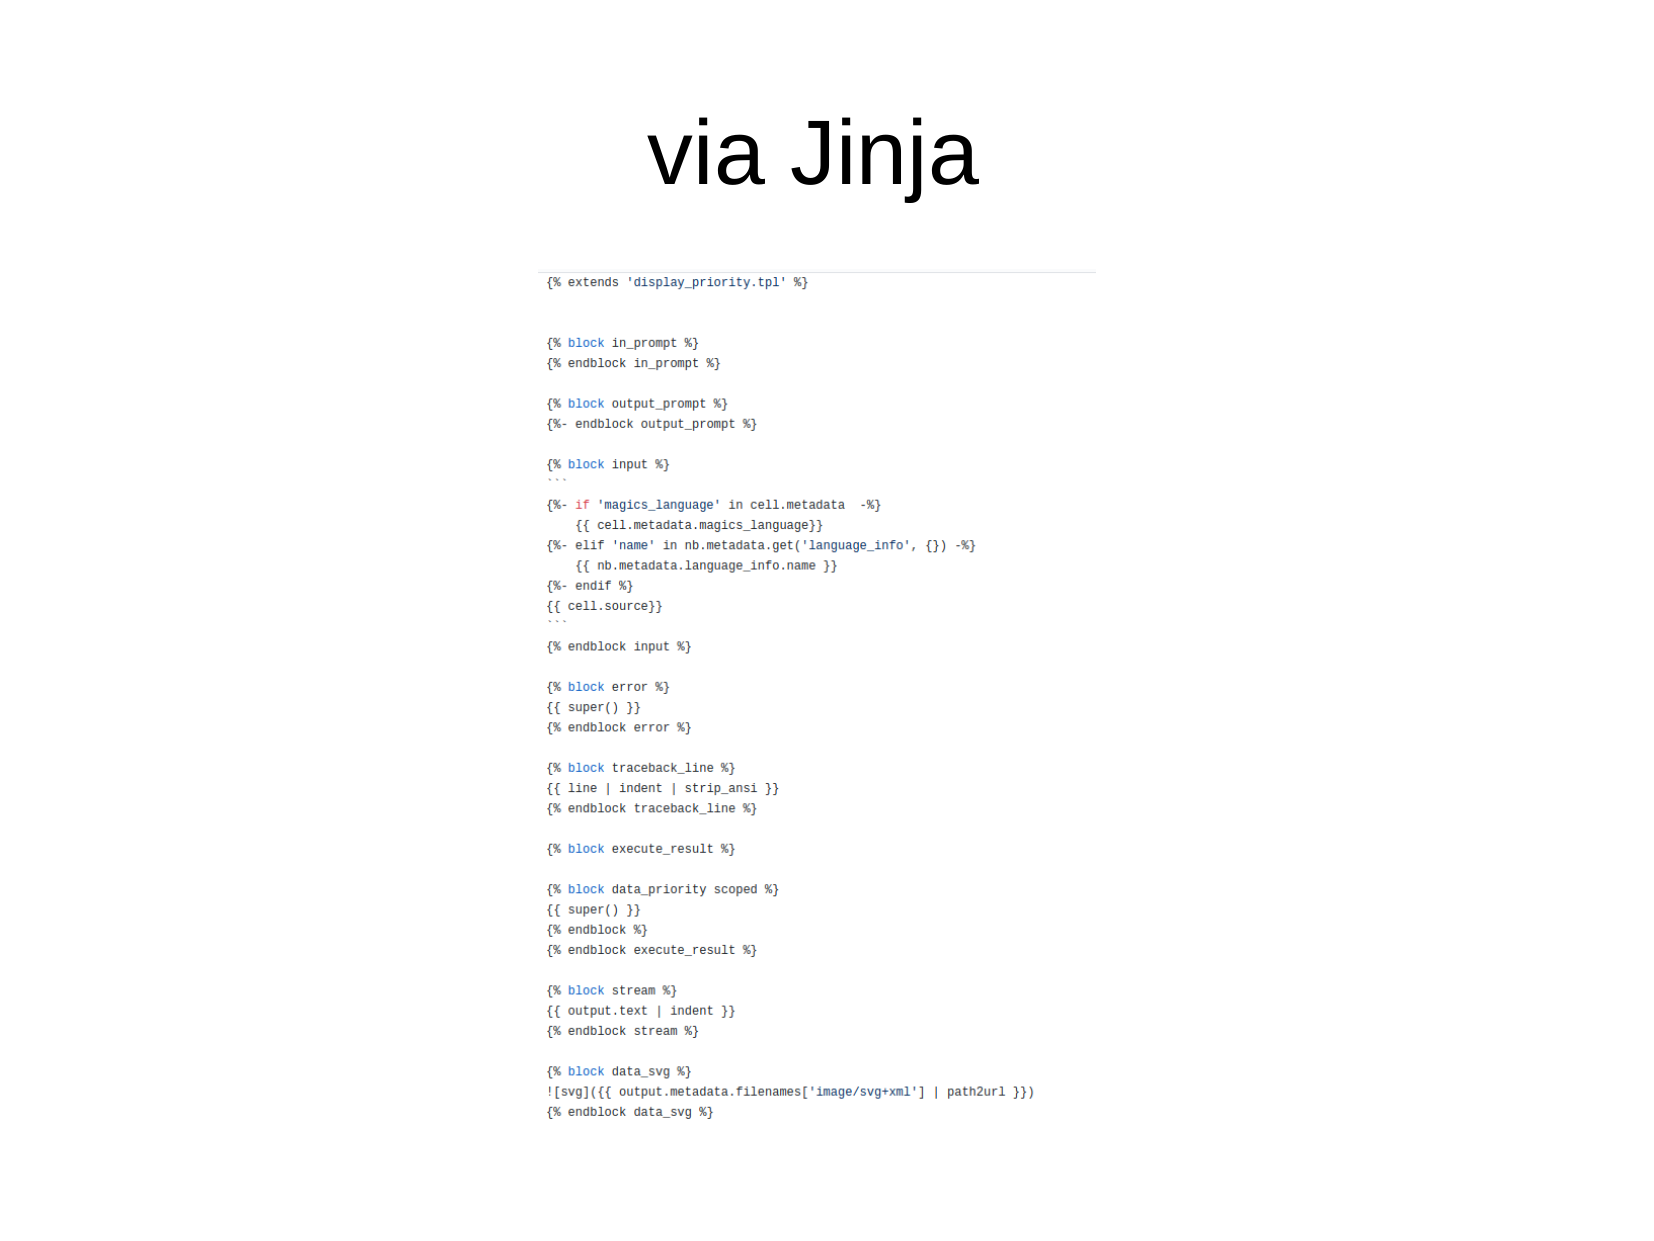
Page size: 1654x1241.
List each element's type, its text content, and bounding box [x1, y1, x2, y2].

title via Jinja [82, 49, 1571, 257]
picture [538, 269, 1096, 1126]
